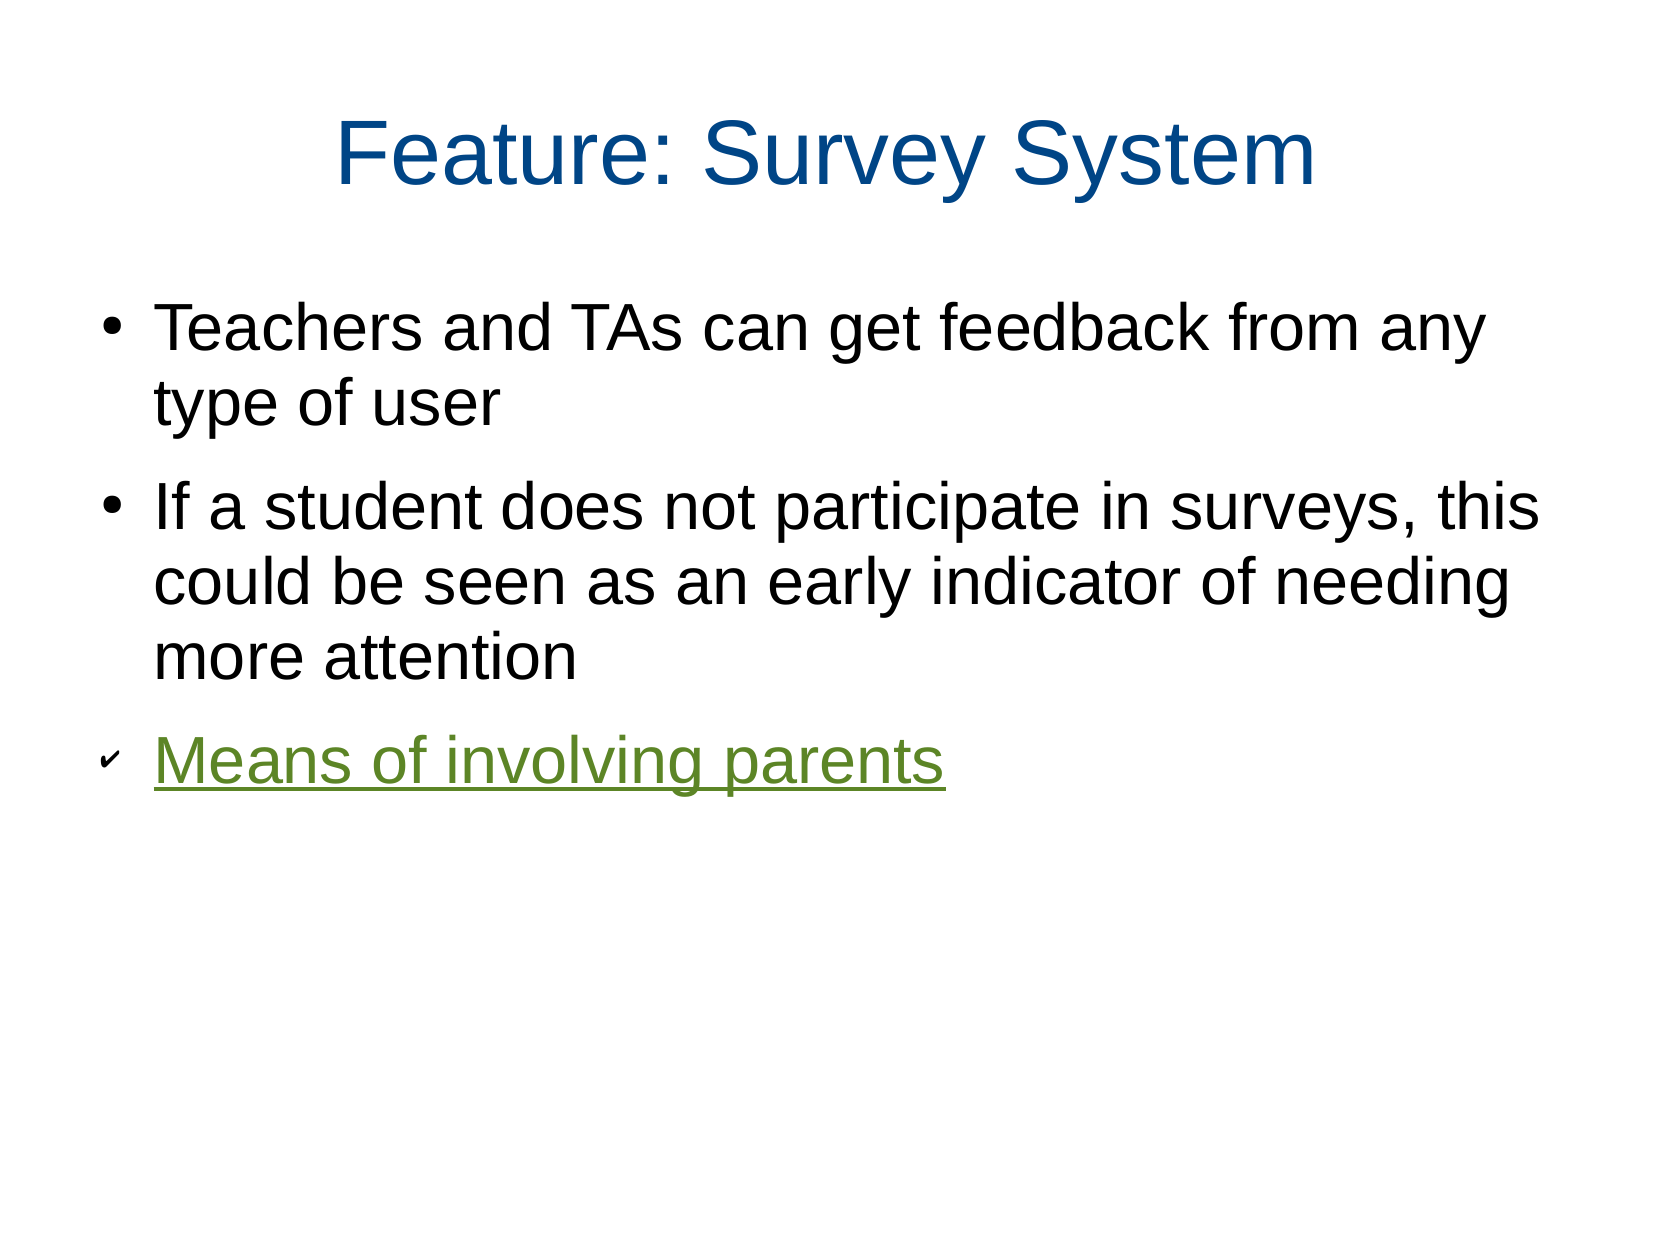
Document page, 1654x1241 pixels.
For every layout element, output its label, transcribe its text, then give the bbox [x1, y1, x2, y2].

title Feature: Survey System [82, 49, 1571, 257]
list Teachers and TAs can get feedback from any type of user If a student does not participate in surveys, this could be seen as an early indicator of needing more attention Means of involving parents [82, 290, 1571, 1109]
